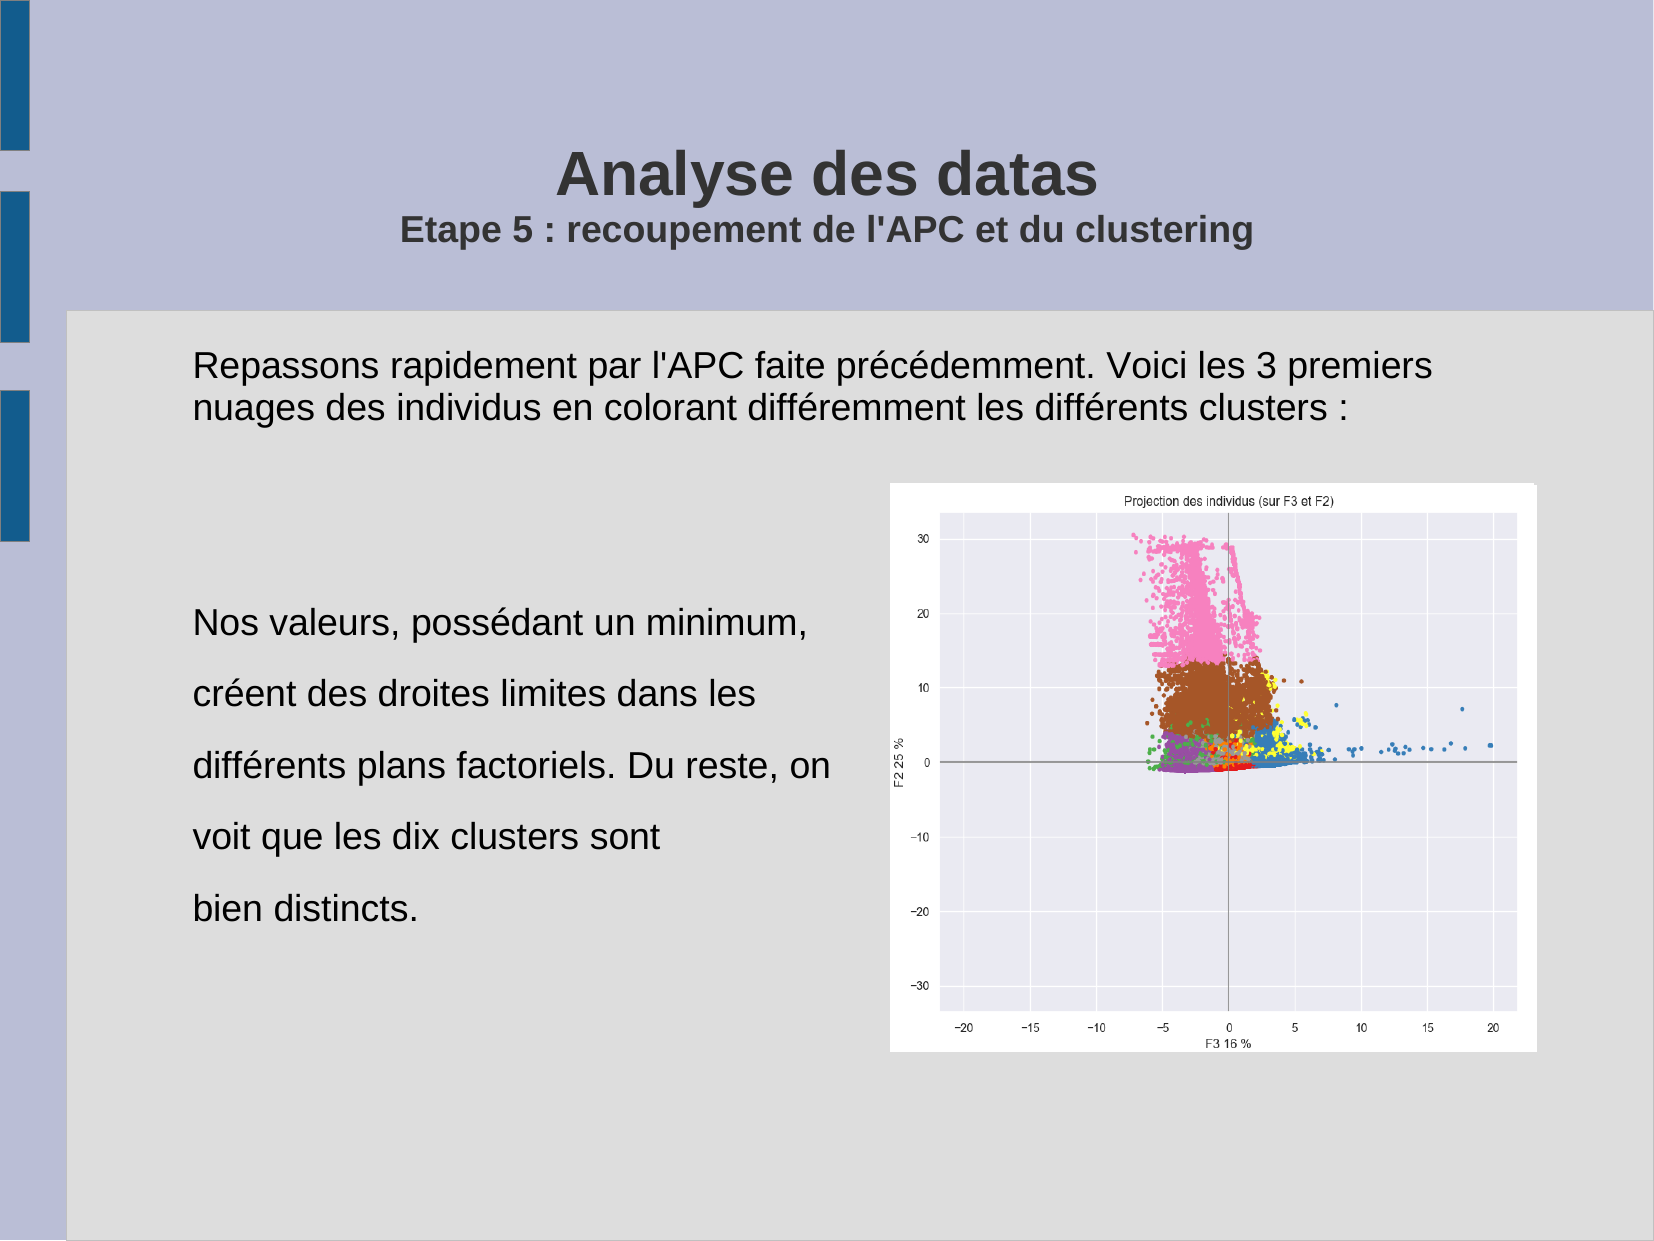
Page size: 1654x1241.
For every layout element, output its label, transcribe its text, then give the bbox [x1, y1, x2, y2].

title Analyse des datas Etape 5 : recoupement de l'APC et du clustering [121, 91, 1534, 299]
picture [890, 483, 1537, 1052]
list Repassons rapidement par l'APC faite précédemment. Voici les 3 premiers nuages des individus en colorant différemment les différents clusters : Nos valeurs, possédant un minimum, créent des droites limites dans les différents plans factoriels. Du reste, on voit que les dix clusters sont bien distincts. [121, 344, 1534, 752]
list [121, 752, 1534, 1126]
